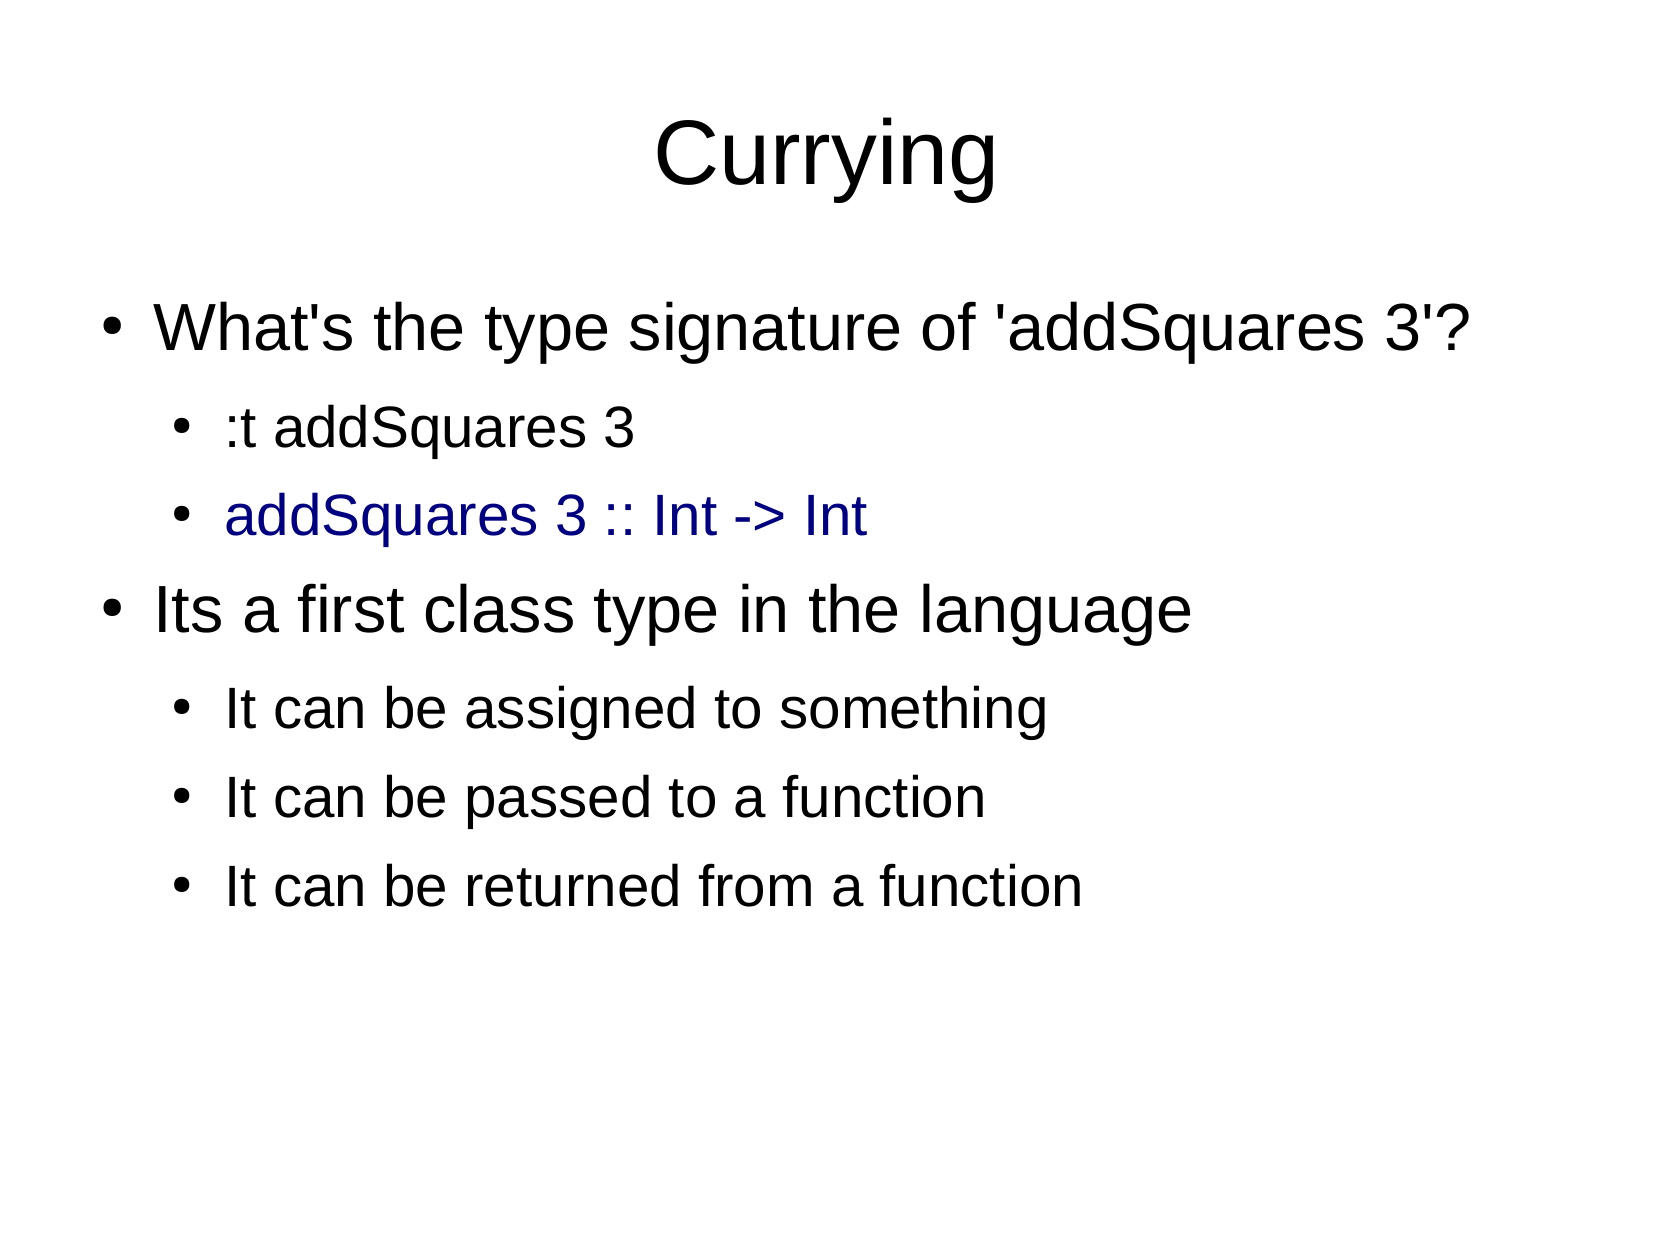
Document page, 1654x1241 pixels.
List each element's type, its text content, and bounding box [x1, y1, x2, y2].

title Currying [82, 56, 1571, 250]
list What's the type signature of 'addSquares 3'? :t addSquares 3 addSquares 3 :: Int -> Int Its a first class type in the language It can be assigned to something It can be passed to a function It can be returned from a function [82, 290, 1571, 1094]
